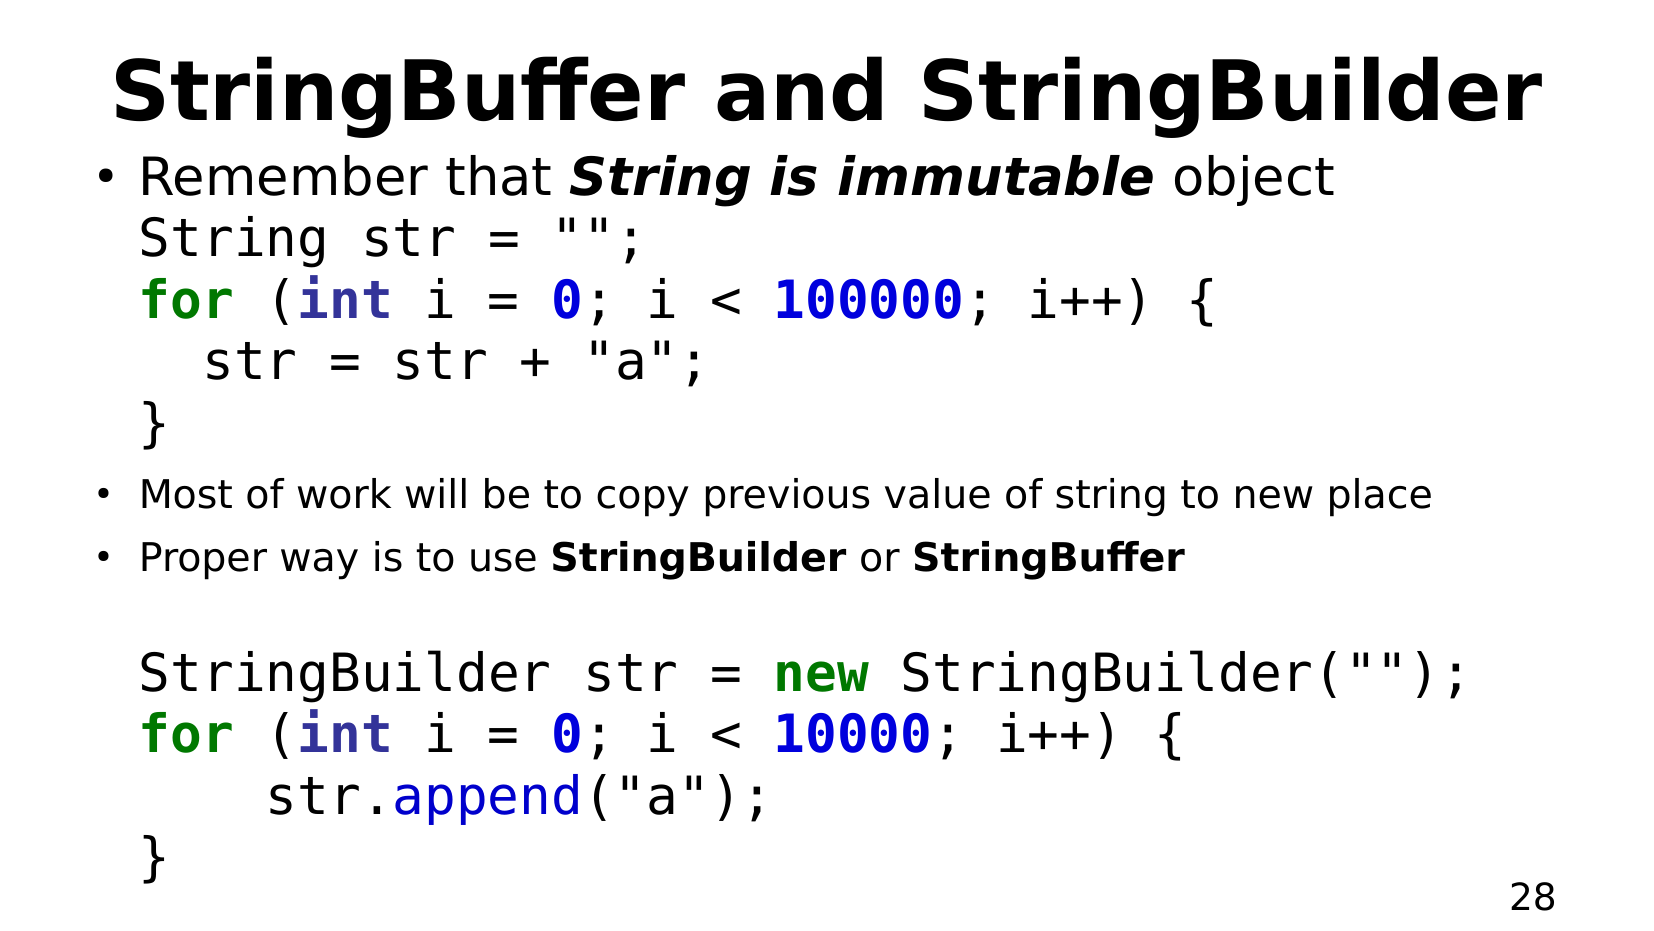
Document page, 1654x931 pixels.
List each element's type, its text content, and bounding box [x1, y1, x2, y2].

list Remember that String is immutable object String str = ""; for (int i = 0; i < 100000; i++) { str = str + "a"; } Most of work will be to copy previous value of string to new place Proper way is to use StringBuilder or StringBuffer StringBuilder str = new StringBuilder(""); for (int i = 0; i < 10000; i++) { str.append("a"); } [82, 146, 1550, 889]
title StringBuffer and StringBuilder [82, 37, 1571, 147]
